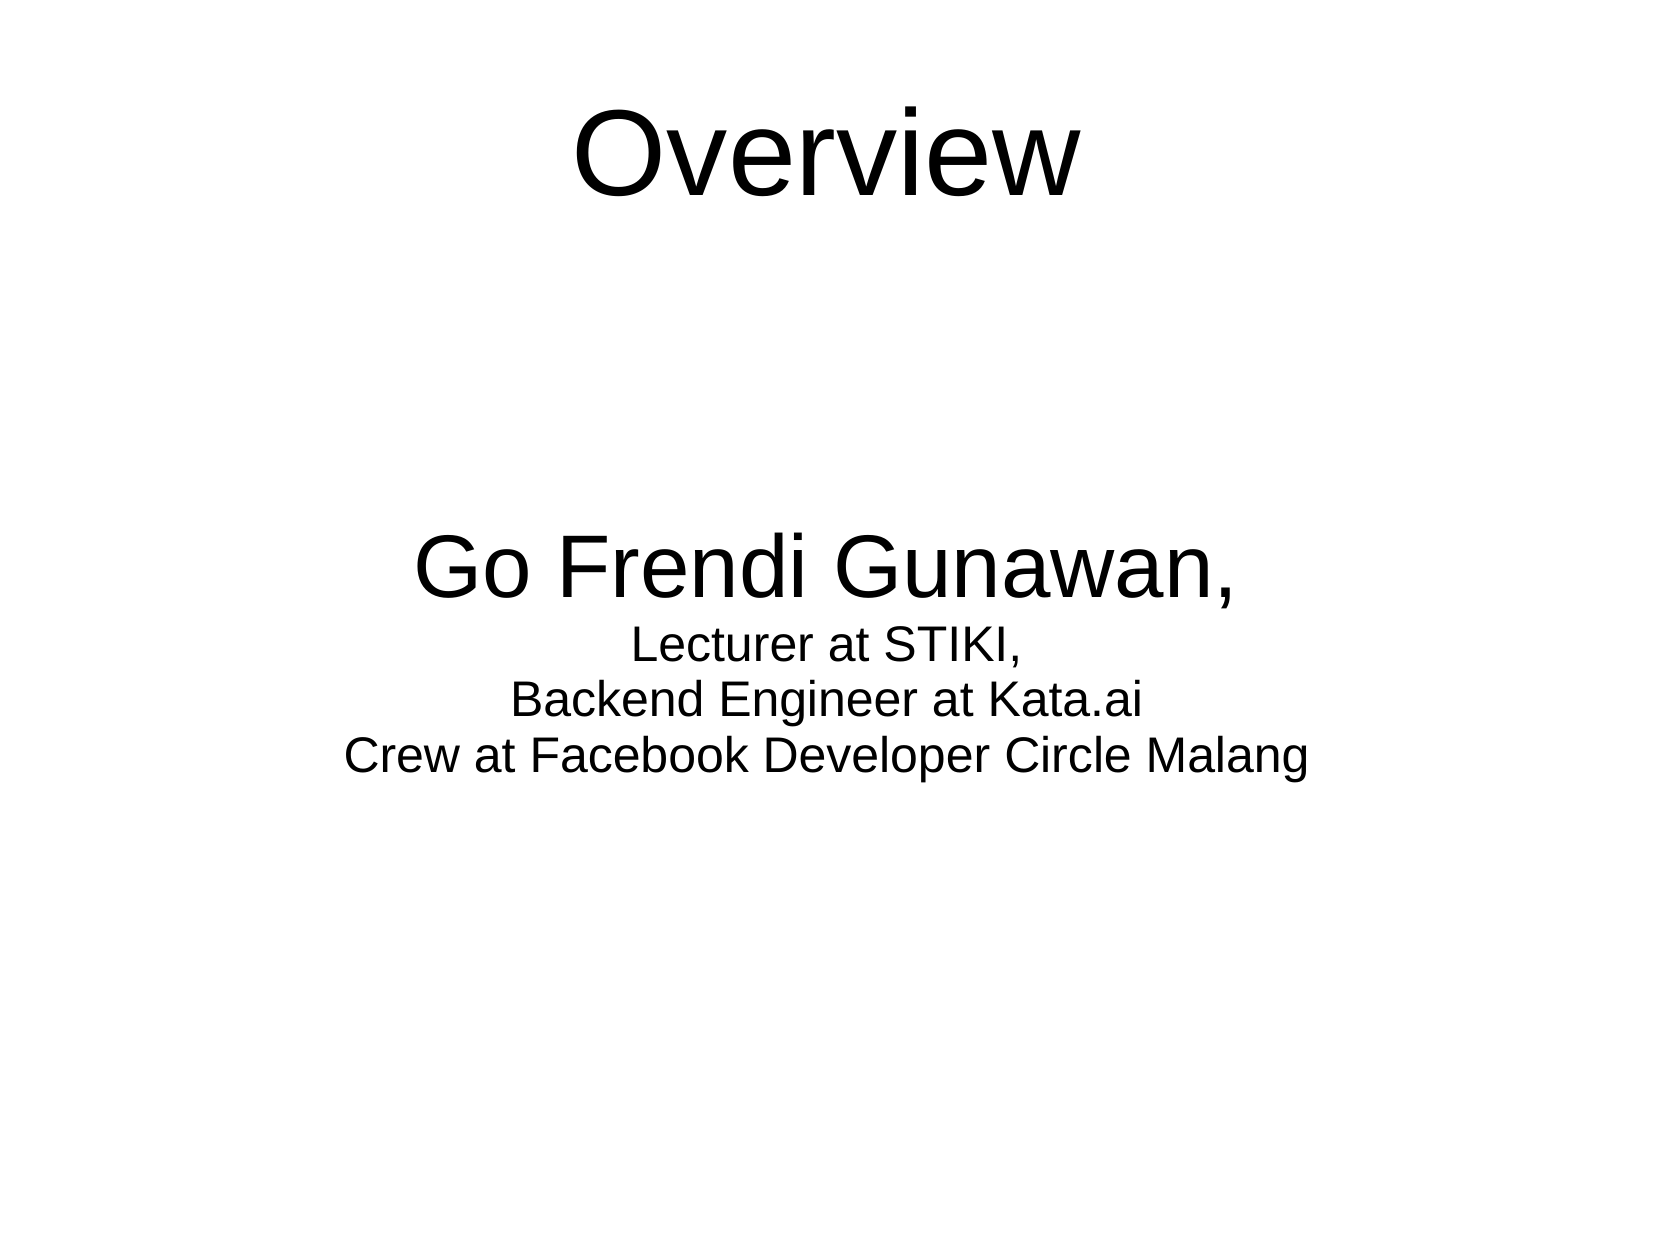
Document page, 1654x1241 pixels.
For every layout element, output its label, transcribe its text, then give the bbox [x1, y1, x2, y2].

subtitle Go Frendi Gunawan, Lecturer at STIKI, Backend Engineer at Kata.ai Crew at Facebook Developer Circle Malang [82, 290, 1571, 1010]
title Overview [82, 49, 1571, 257]
